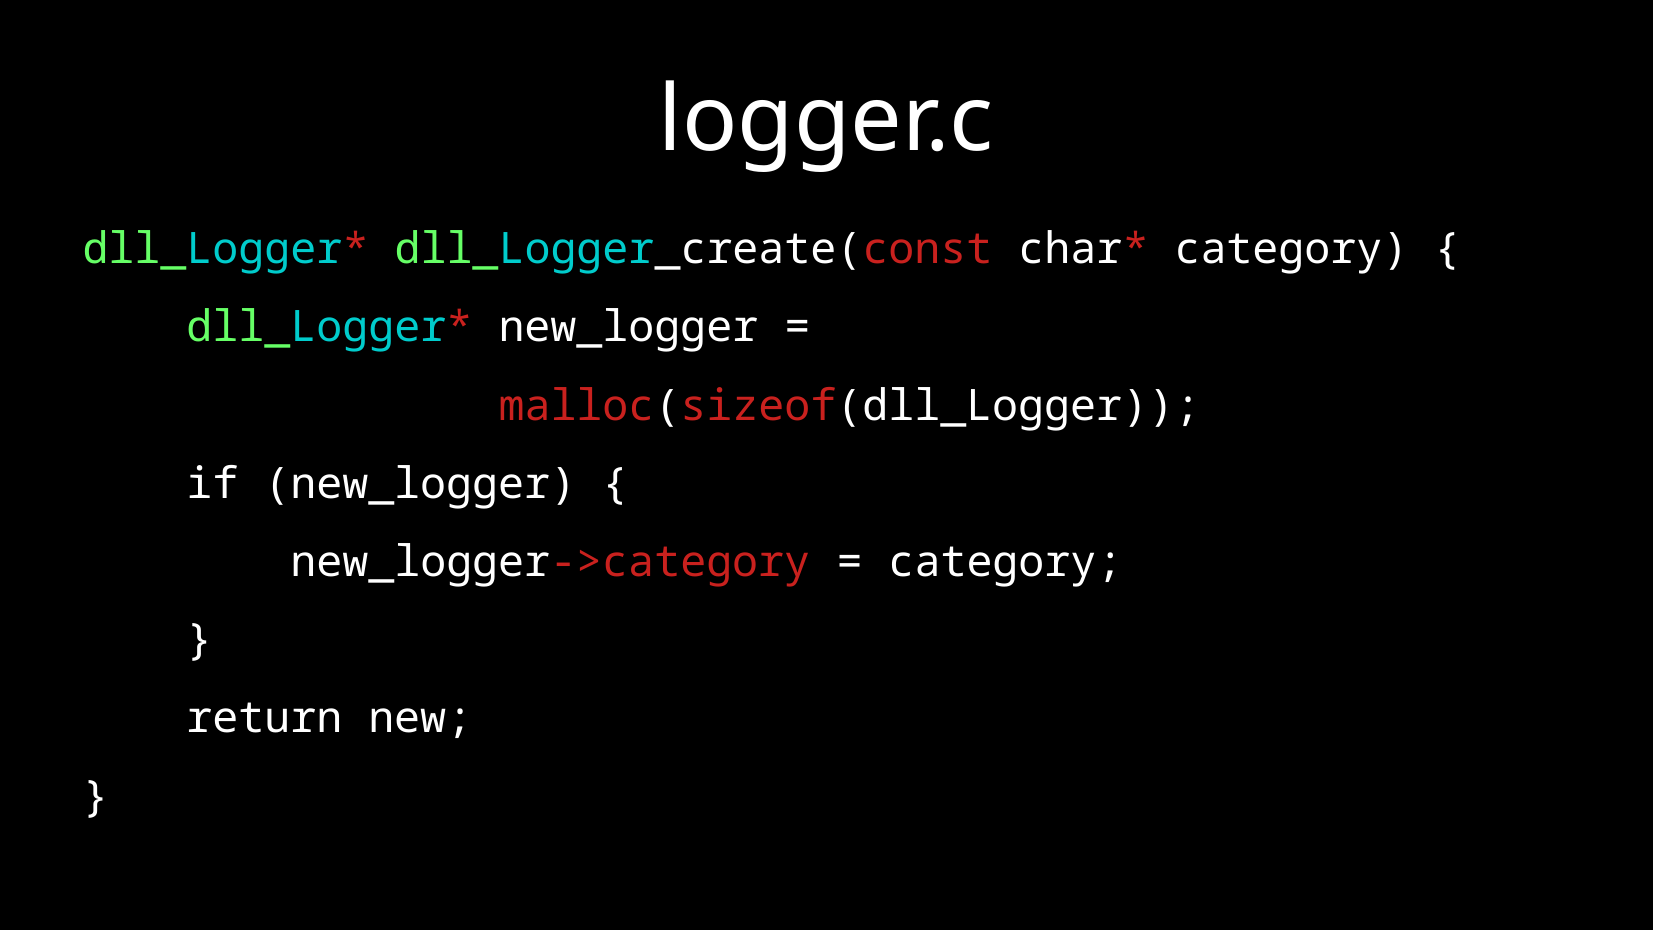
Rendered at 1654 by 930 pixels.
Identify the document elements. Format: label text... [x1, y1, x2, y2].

title logger.c [82, 37, 1571, 193]
list dll_Logger* dll_Logger_create(const char* category) { dll_Logger* new_logger = malloc(sizeof(dll_Logger)); if (new_logger) { new_logger->category = category; } return new; } [82, 217, 1571, 841]
